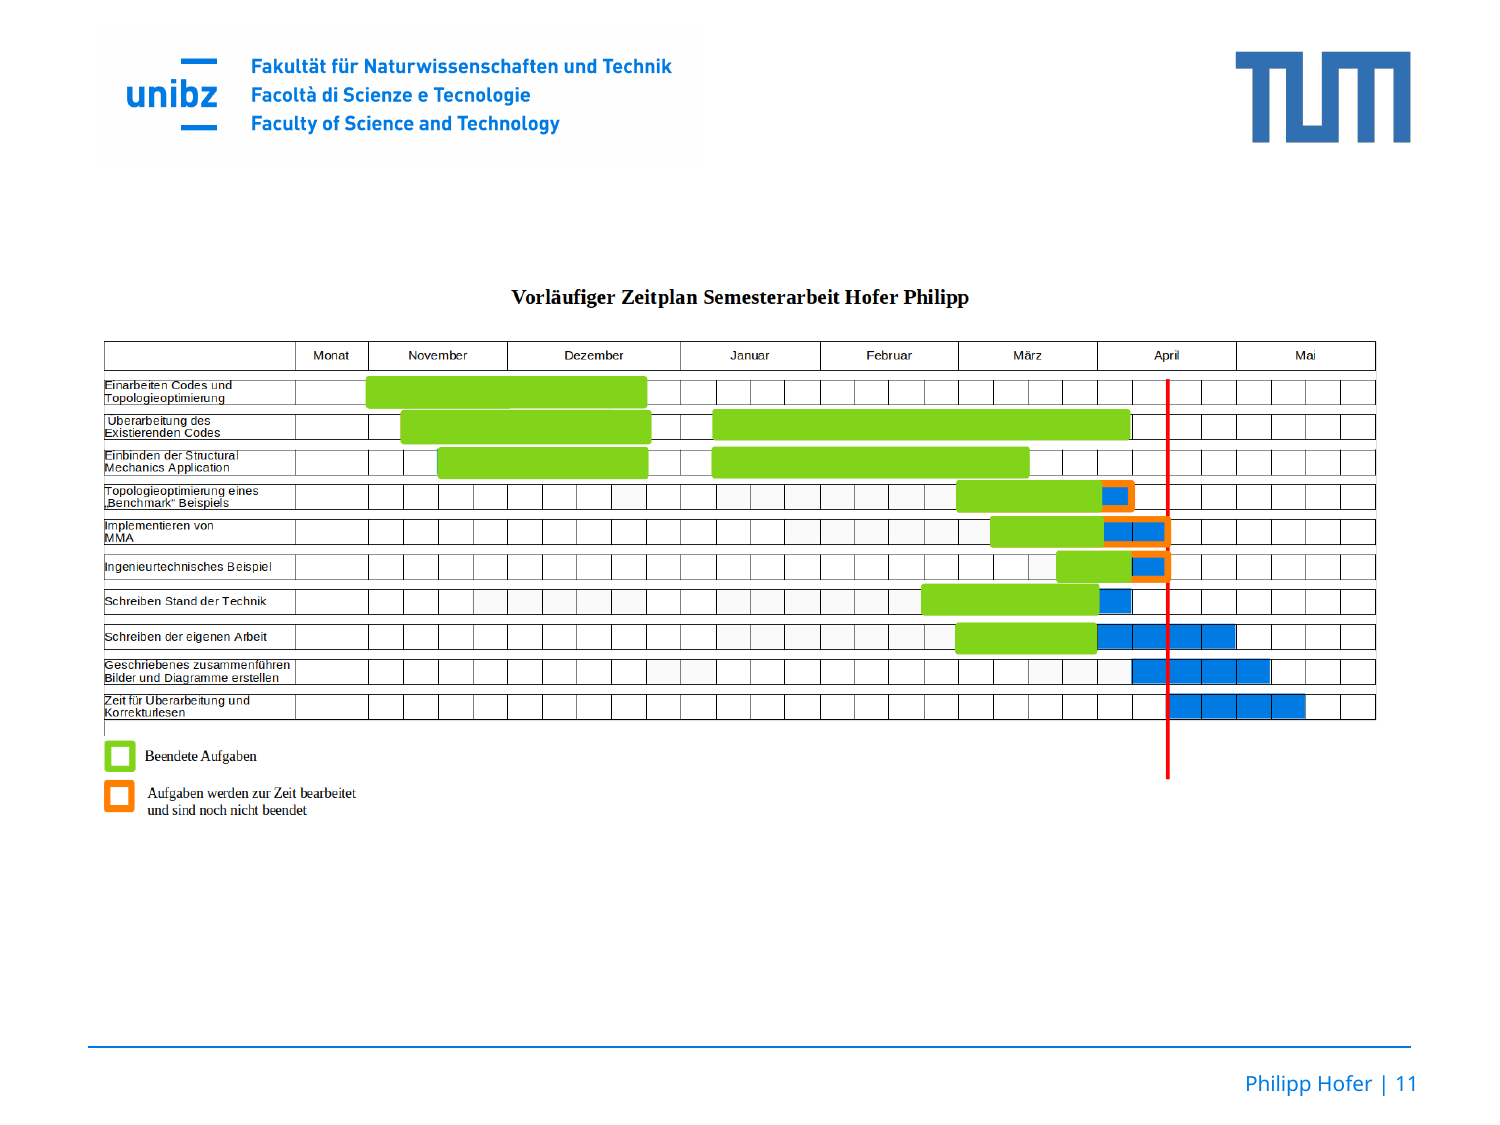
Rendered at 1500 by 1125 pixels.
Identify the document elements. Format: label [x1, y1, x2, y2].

picture [97, 28, 703, 164]
picture [59, 247, 1430, 909]
picture [1145, 0, 1500, 233]
